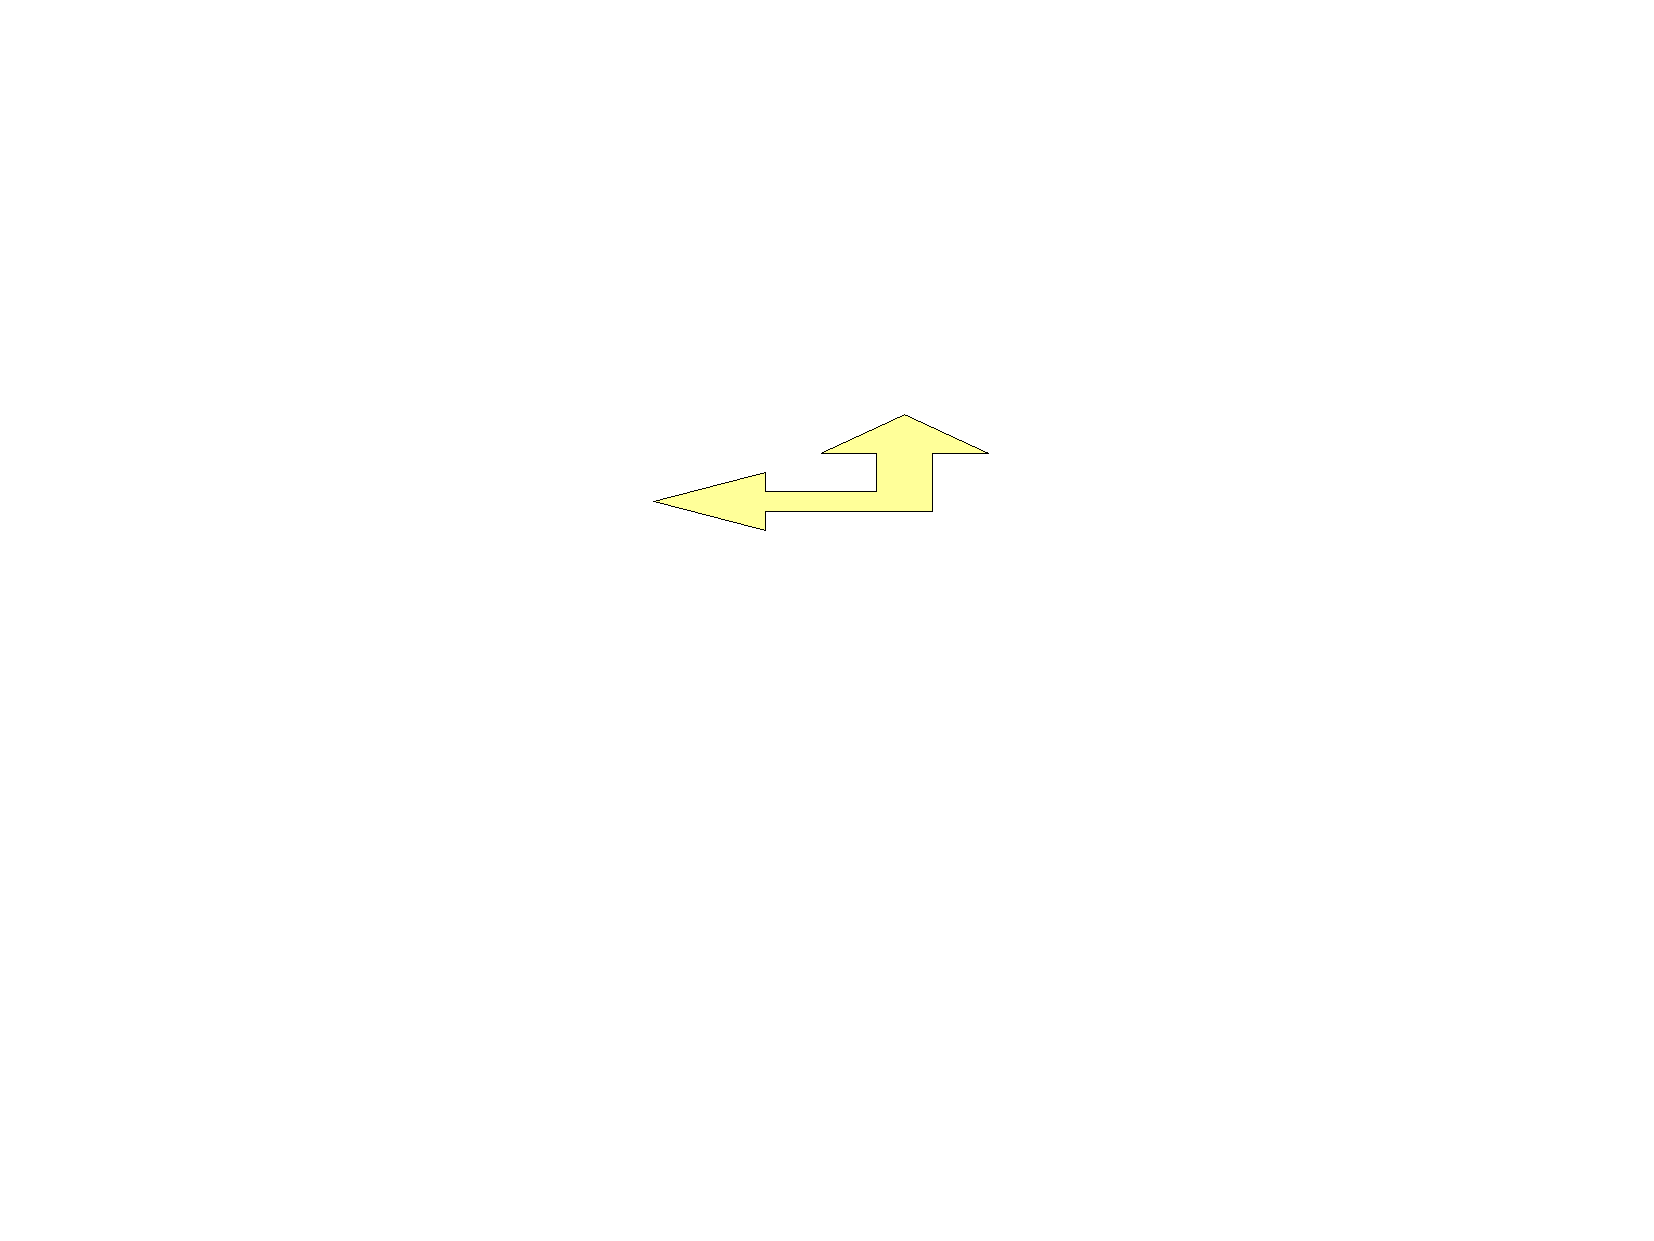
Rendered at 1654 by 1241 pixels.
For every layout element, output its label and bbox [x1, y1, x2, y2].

text_box [653, 414, 989, 531]
